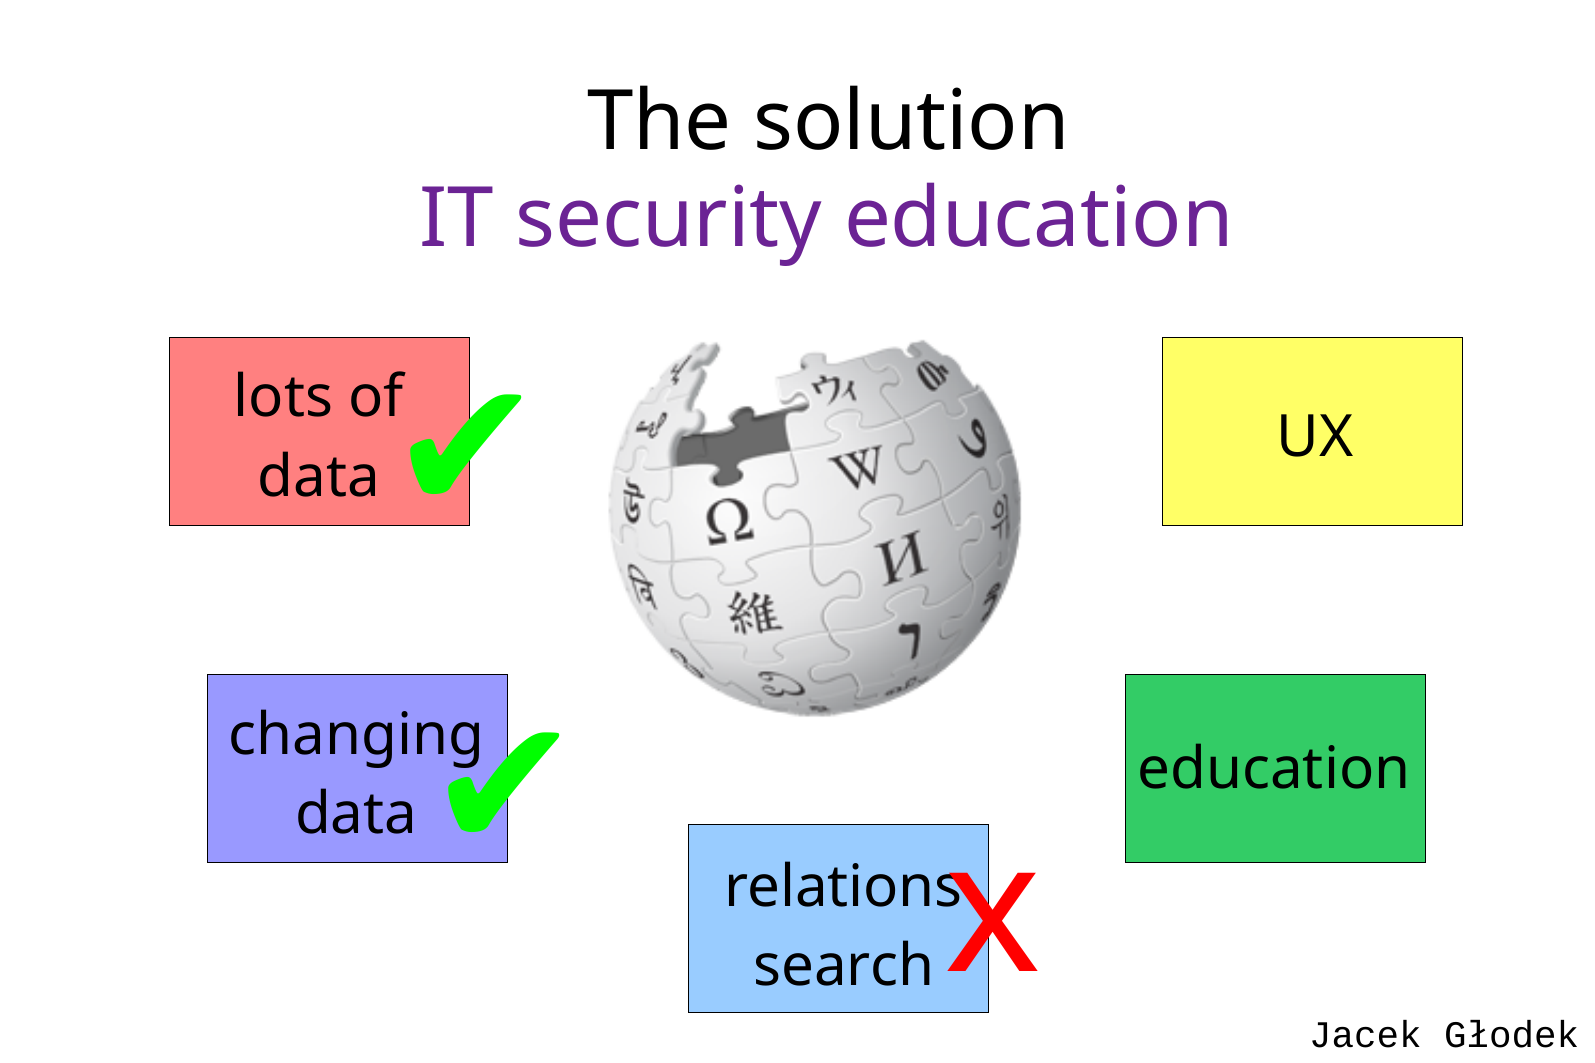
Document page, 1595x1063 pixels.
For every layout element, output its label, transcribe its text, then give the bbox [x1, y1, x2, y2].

text_box [1162, 337, 1463, 526]
text_box [1125, 674, 1426, 718]
text_box [688, 824, 929, 836]
text_box IT security education [321, 150, 1333, 328]
text_box The solution [323, 53, 1335, 170]
text_box Jacek Głodek [1294, 1008, 1595, 1063]
text_box relations search [637, 836, 929, 995]
text_box UX [1183, 386, 1447, 500]
text_box ✔ [375, 337, 605, 601]
text_box education [1067, 718, 1481, 805]
text_box x [929, 768, 1094, 1039]
text_box [207, 674, 508, 684]
text_box ✔ [412, 675, 563, 1063]
text_box changing data [187, 684, 412, 863]
text_box lots of data [150, 347, 375, 526]
text_box [1125, 805, 1426, 863]
text_box [169, 337, 375, 347]
text_box [688, 995, 929, 1013]
picture [605, 313, 1049, 747]
